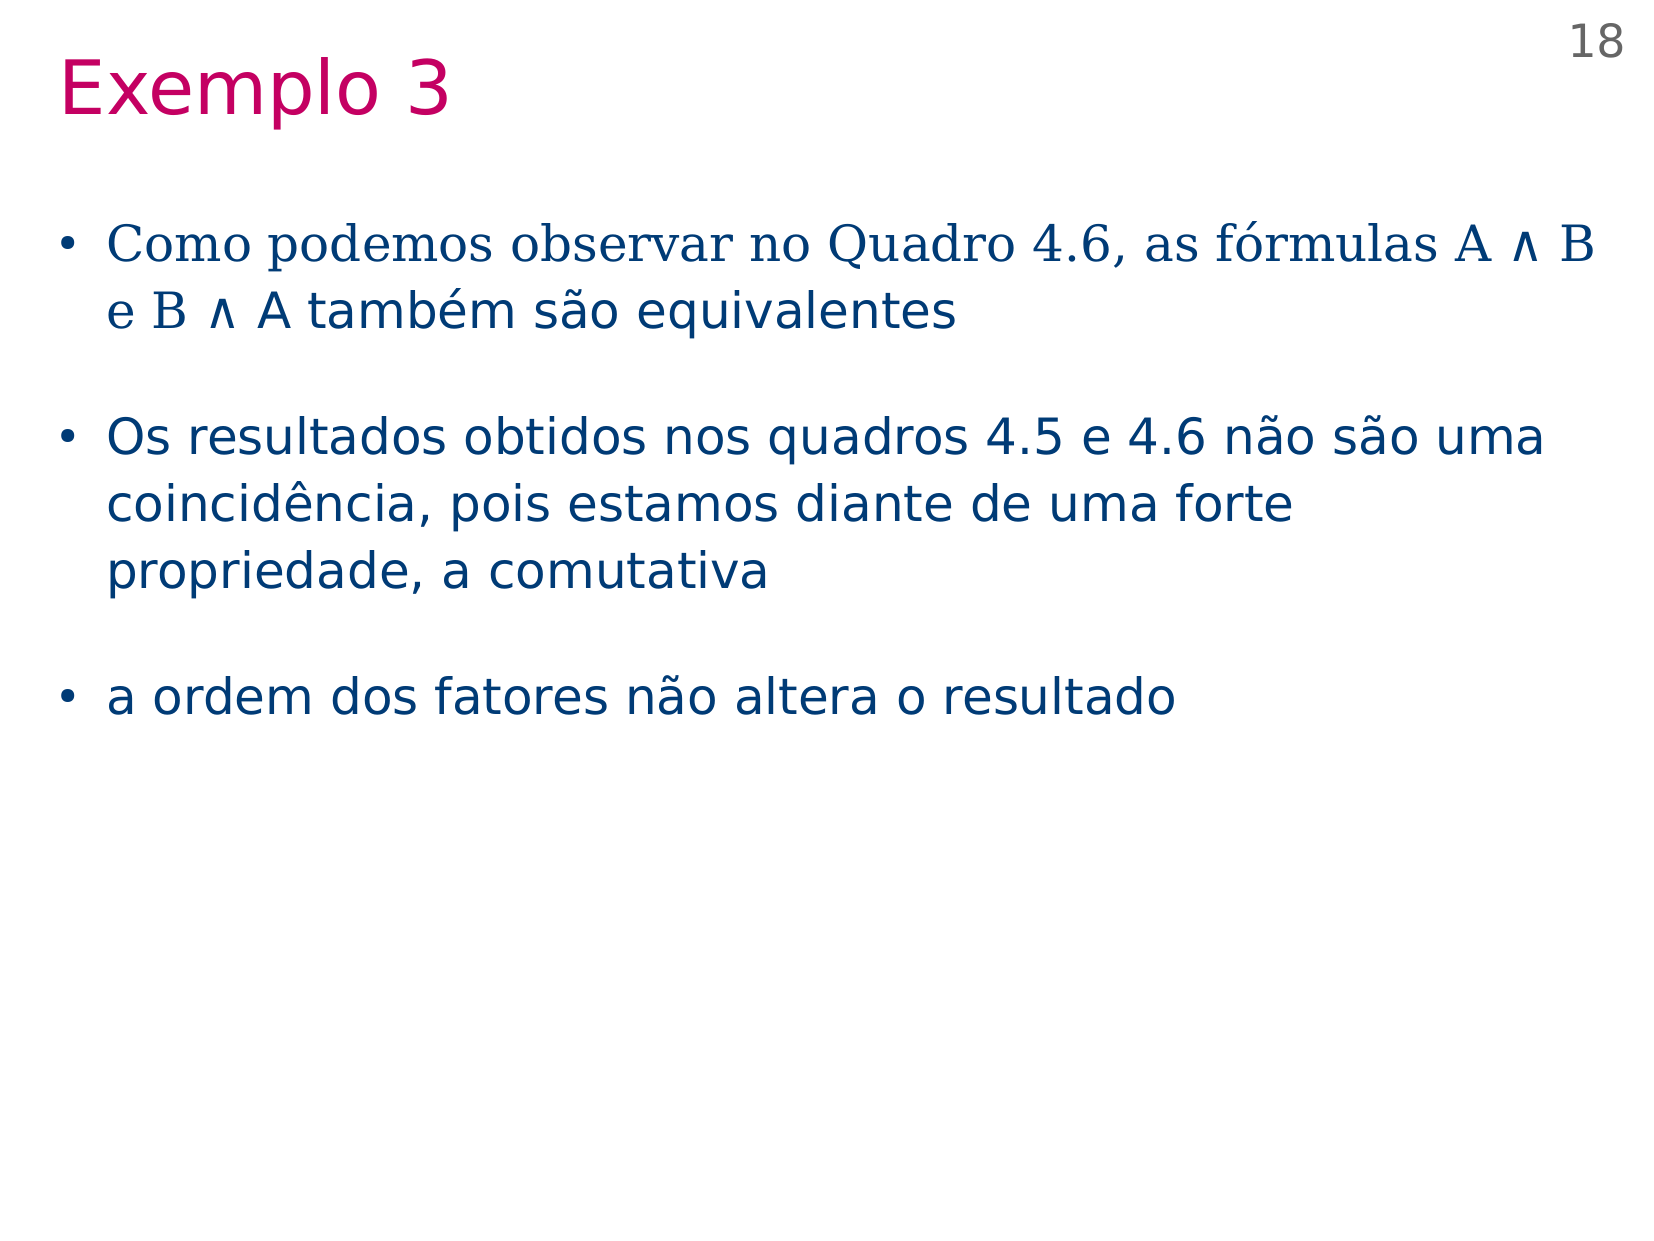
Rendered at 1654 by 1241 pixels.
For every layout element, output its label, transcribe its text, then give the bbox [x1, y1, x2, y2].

title Exemplo 3 [59, 29, 1625, 148]
list Como podemos observar no Quadro 4.6, as fórmulas A ∧ B e B ∧ A também são equivalentes Os resultados obtidos nos quadros 4.5 e 4.6 não são uma coincidência, pois estamos diante de uma forte propriedade, a comutativa a ordem dos fatores não altera o resultado [59, 206, 1625, 1211]
